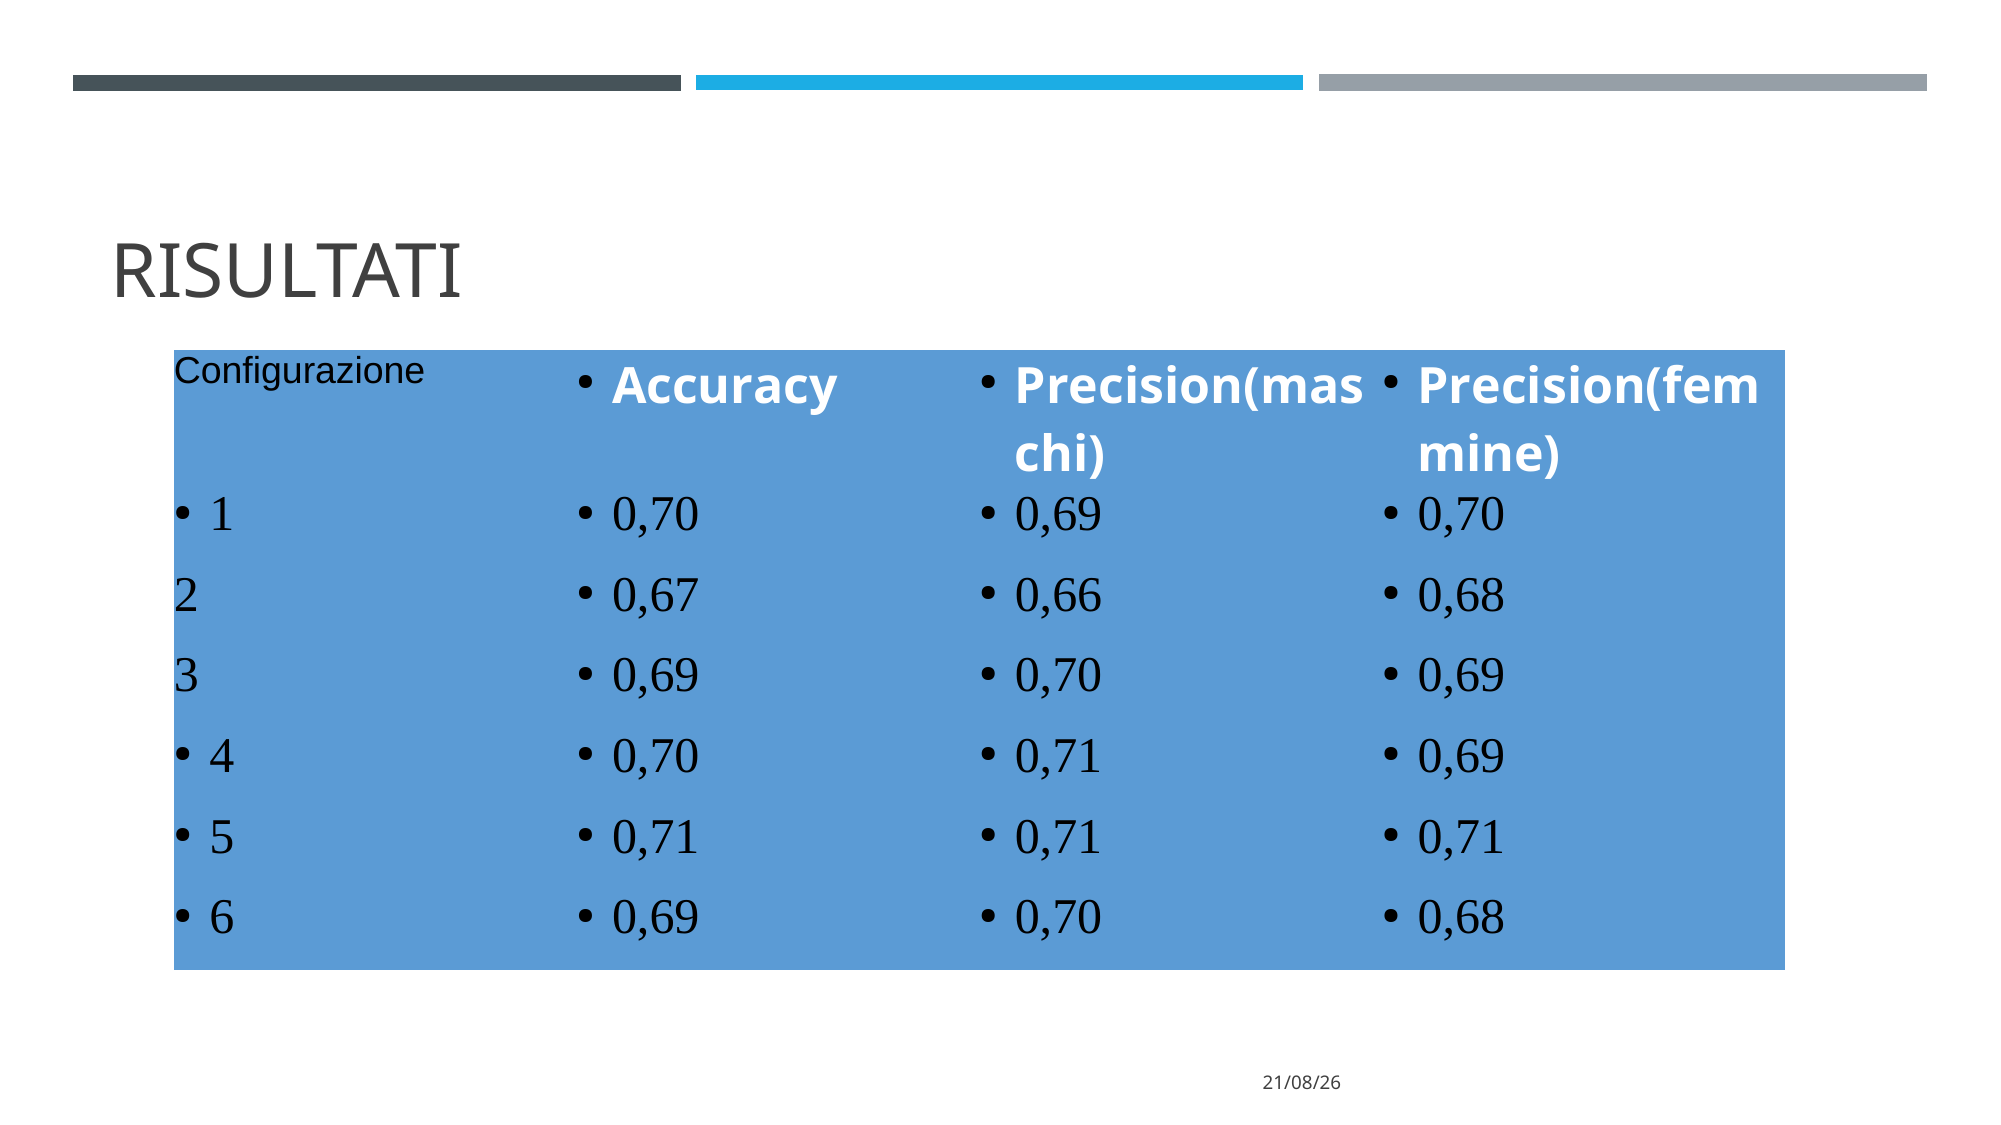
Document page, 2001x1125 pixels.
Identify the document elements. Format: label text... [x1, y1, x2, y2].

table_cell 5 [174, 809, 577, 889]
table_header Configurazione [174, 350, 577, 486]
table_cell 6 [174, 889, 577, 970]
table_cell 0,71 [1382, 809, 1785, 889]
table_cell 0,69 [577, 647, 979, 728]
title Risultati [95, 203, 1905, 320]
table_cell 1 [174, 486, 577, 567]
table_cell 0,68 [1382, 567, 1785, 647]
table_cell 0,70 [577, 728, 979, 809]
table_cell 0,71 [577, 809, 979, 889]
table_cell 0,70 [979, 889, 1382, 970]
table_cell 4 [174, 728, 577, 809]
table_cell 0,68 [1382, 889, 1785, 970]
table_header Accuracy [577, 350, 979, 486]
table_cell 3 [174, 647, 577, 728]
table_cell 0,66 [979, 567, 1382, 647]
table_cell 0,67 [577, 567, 979, 647]
table_cell 0,71 [979, 809, 1382, 889]
table_cell 0,70 [577, 486, 979, 567]
table_header Precision(maschi) [979, 350, 1382, 486]
table_cell 0,71 [979, 728, 1382, 809]
table_header Precision(femmine) [1382, 350, 1785, 486]
table_cell 0,70 [979, 647, 1382, 728]
table_cell 0,69 [577, 889, 979, 970]
table_cell 2 [174, 567, 577, 647]
table_cell 0,69 [979, 486, 1382, 567]
table_cell 0,70 [1382, 486, 1785, 567]
table_cell 0,69 [1382, 647, 1785, 728]
table_cell 0,69 [1382, 728, 1785, 809]
text_box 19/02/2020 [1247, 1053, 1715, 1114]
